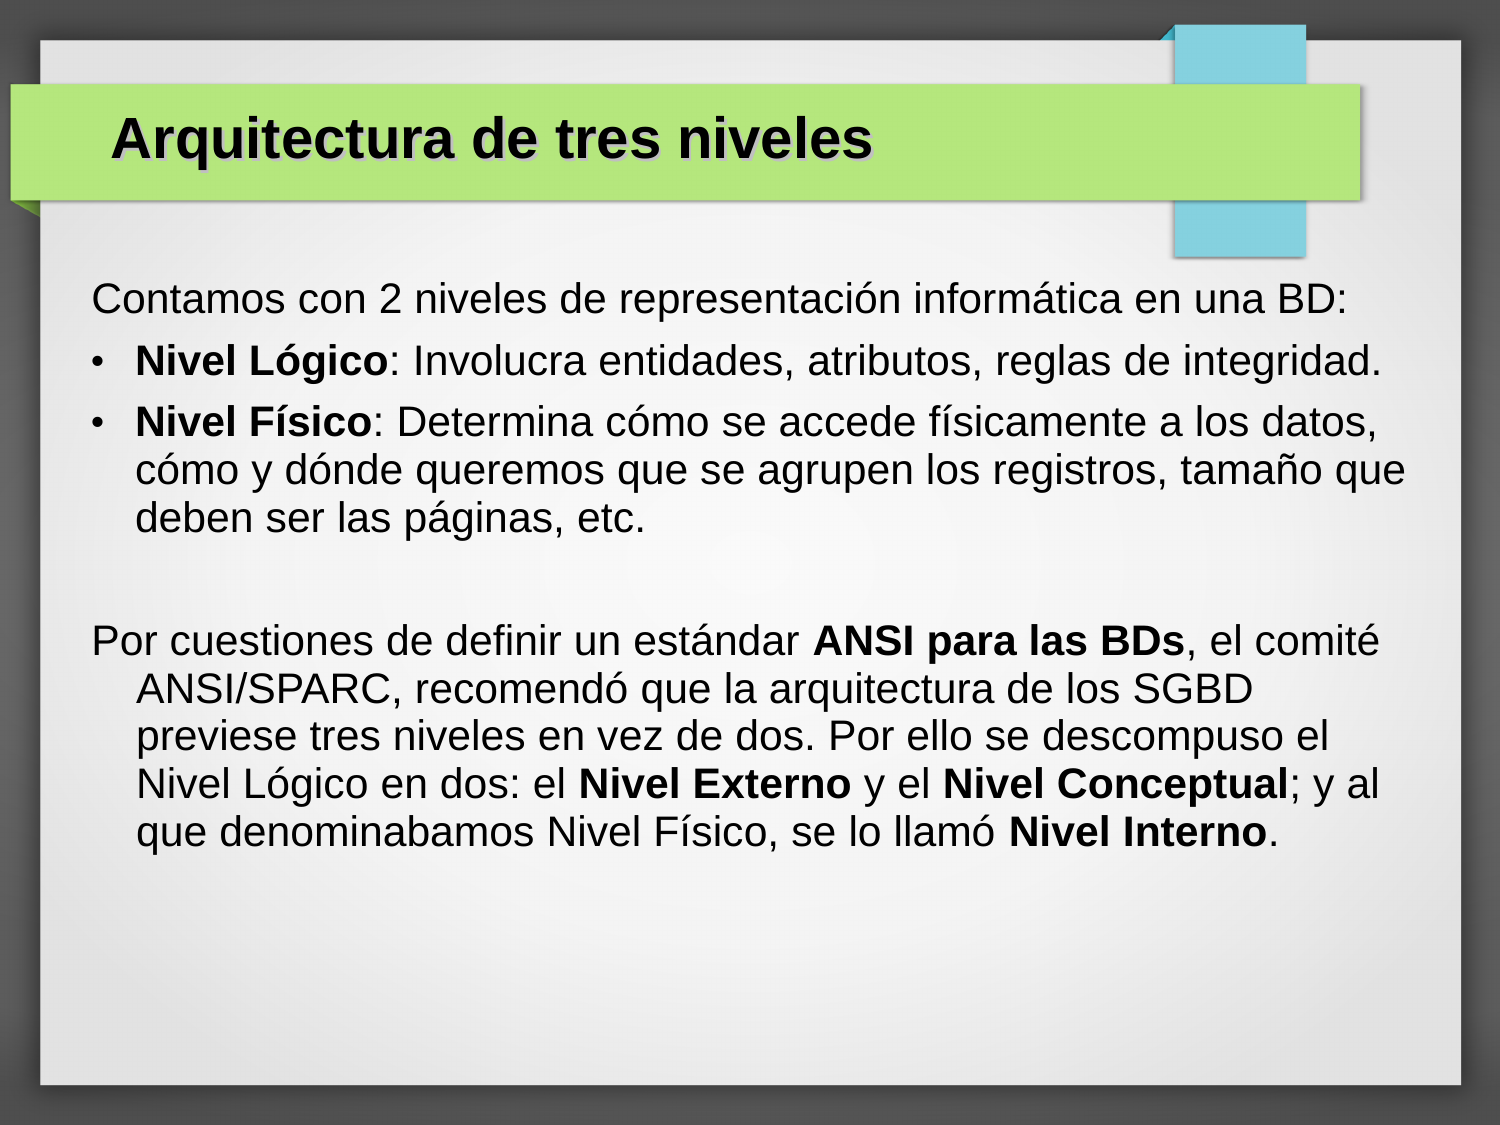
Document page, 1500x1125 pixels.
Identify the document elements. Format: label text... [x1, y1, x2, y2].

list Contamos con 2 niveles de representación informática en una BD: Nivel Lógico: Involucra entidades, atributos, reglas de integridad. Nivel Físico: Determina cómo se accede físicamente a los datos, cómo y dónde queremos que se agrupen los registros, tamaño que deben ser las páginas, etc. Por cuestiones de definir un estándar ANSI para las BDs, el comité ANSI/SPARC, recomendó que la arquitectura de los SGBD previese tres niveles en vez de dos. Por ello se descompuso el Nivel Lógico en dos: el Nivel Externo y el Nivel Conceptual; y al que denominabamos Nivel Físico, se lo llamó Nivel Interno. [75, 267, 1426, 921]
title Arquitectura de tres niveles [75, 85, 1147, 193]
picture [0, 0, 1500, 1125]
